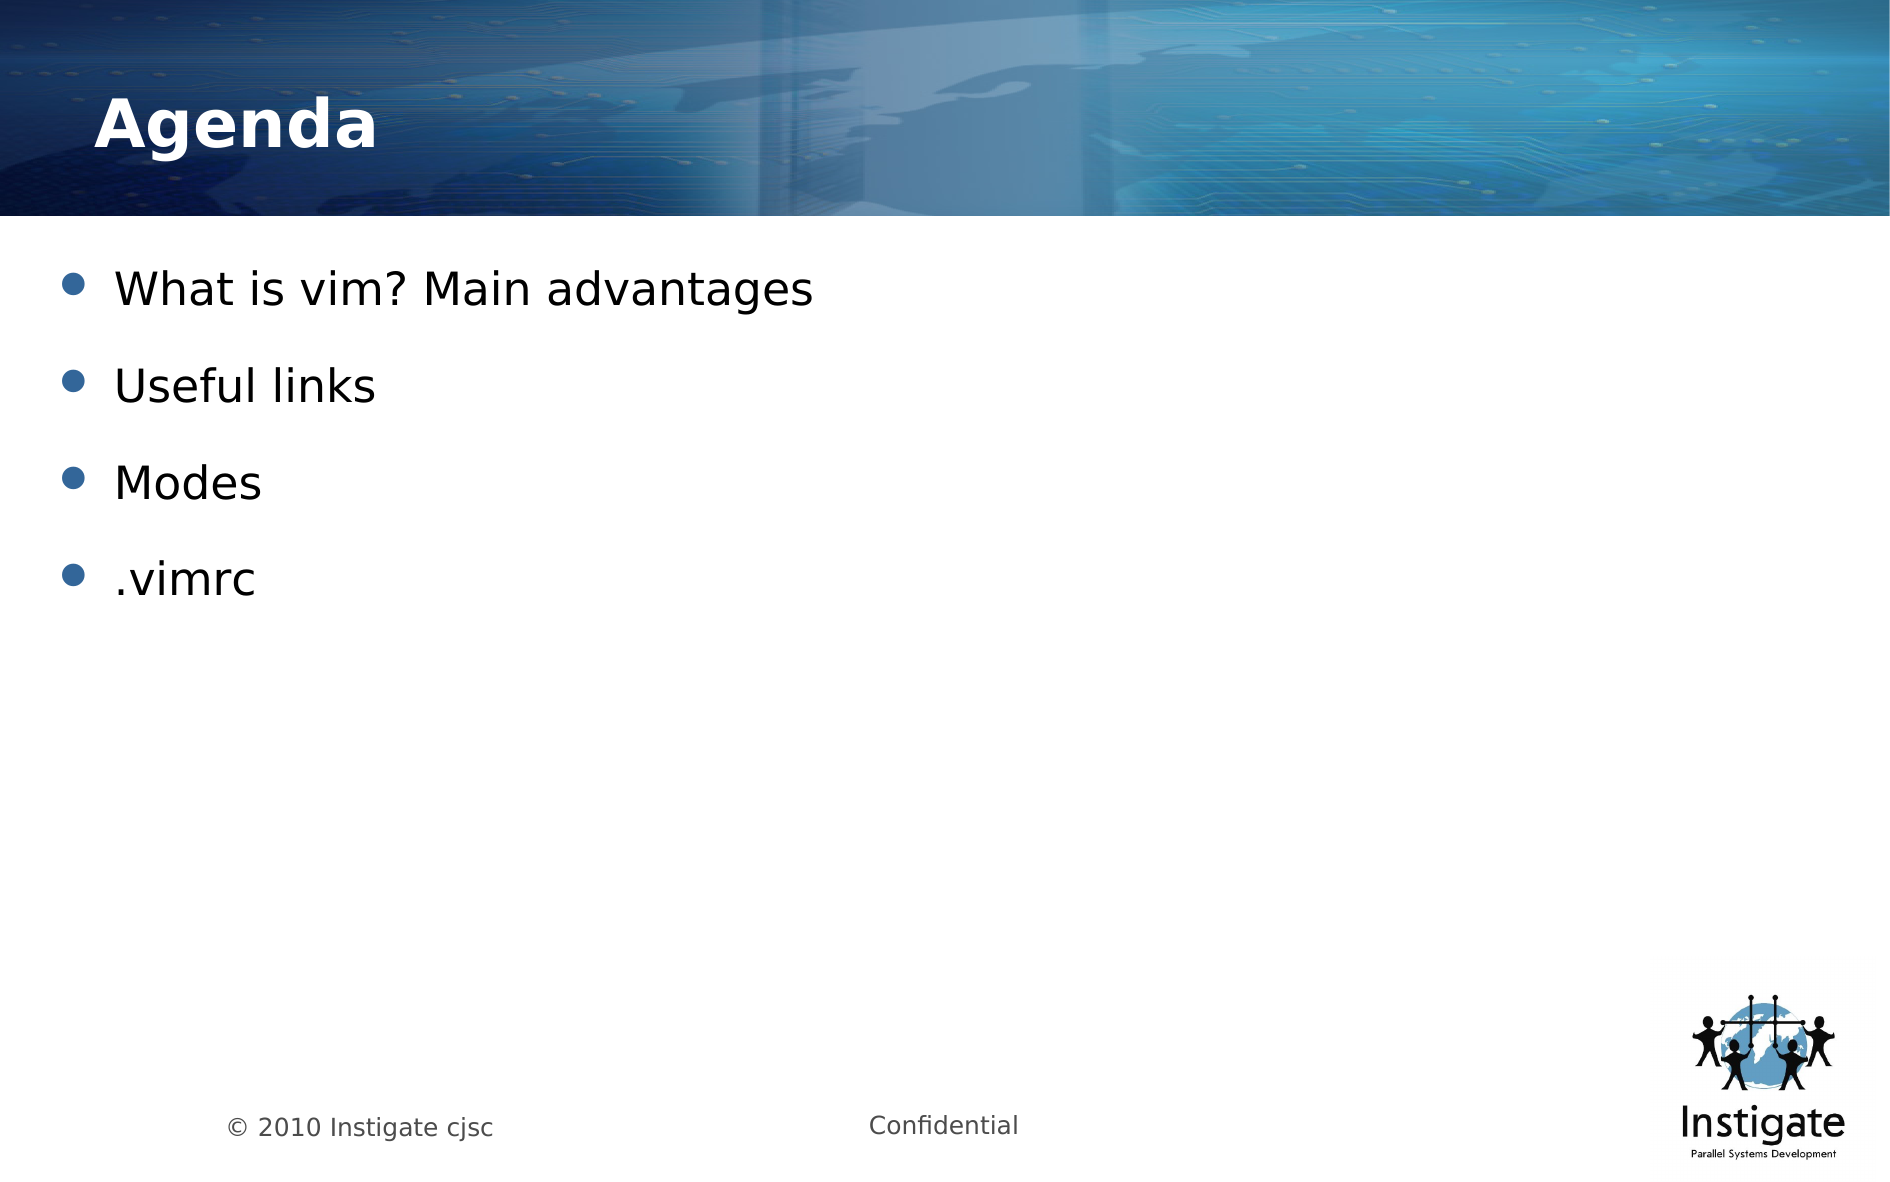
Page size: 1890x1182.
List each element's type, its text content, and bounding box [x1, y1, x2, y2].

title Agenda [94, 47, 1793, 217]
list What is vim? Main advantages Useful links Modes .vimrc [59, 236, 1831, 1016]
picture [1650, 956, 1876, 1182]
picture [0, 0, 1890, 216]
